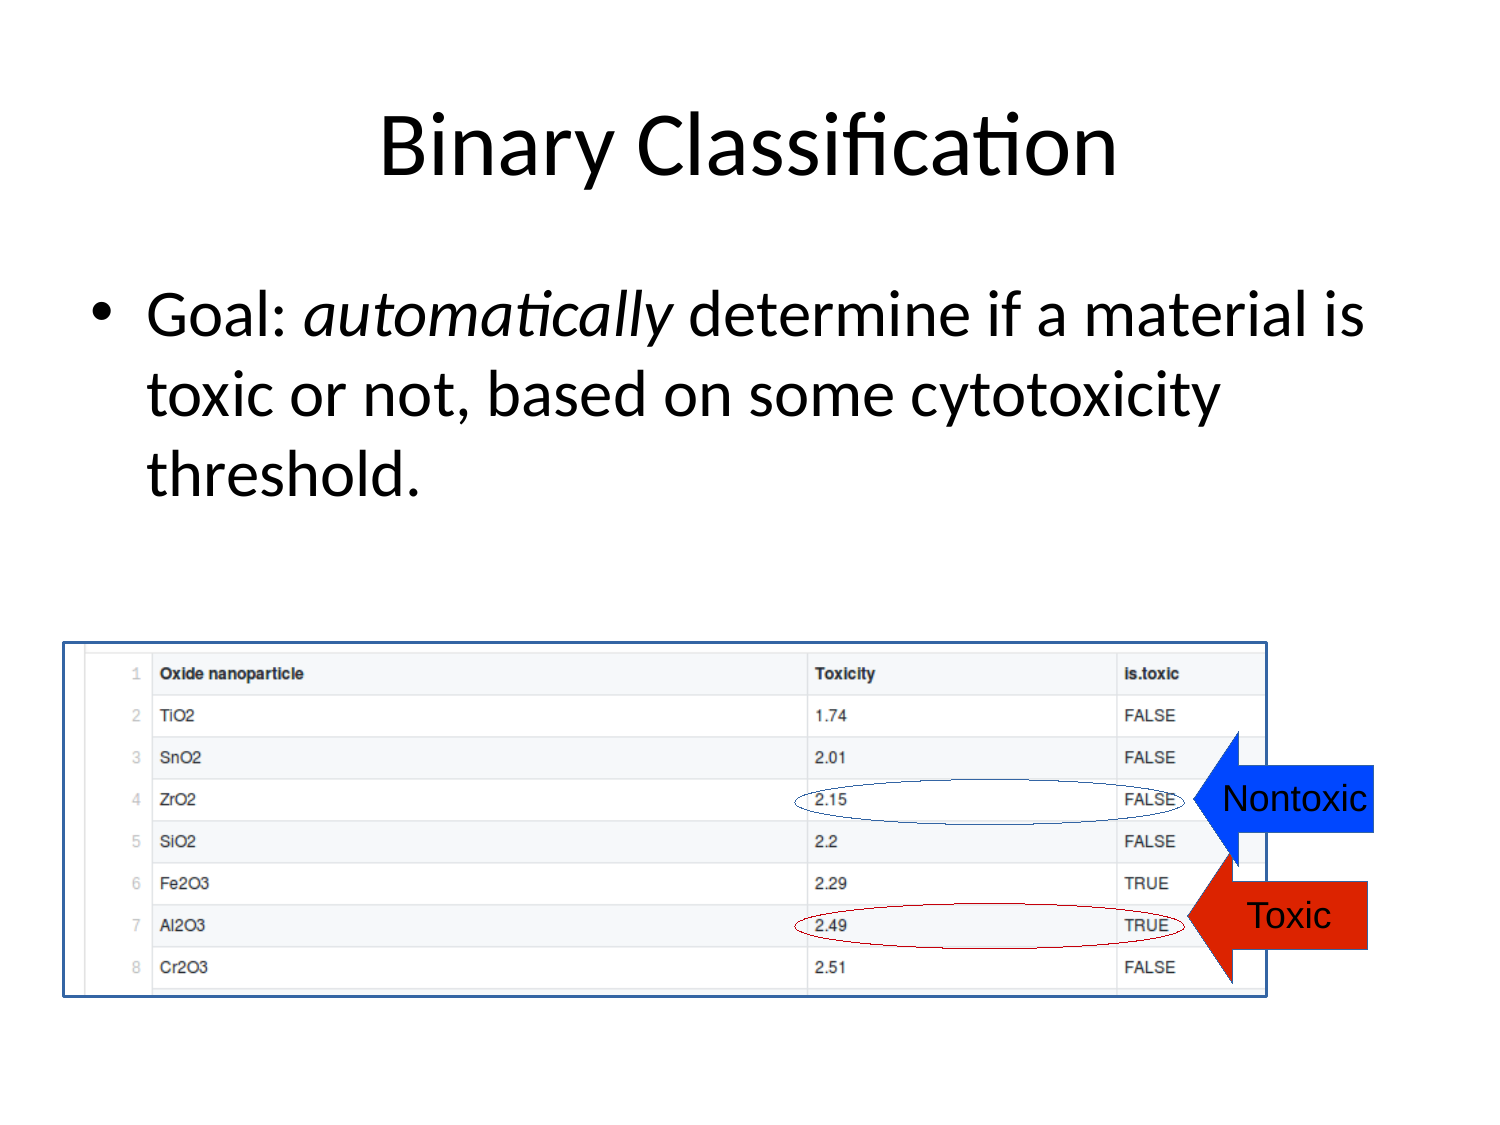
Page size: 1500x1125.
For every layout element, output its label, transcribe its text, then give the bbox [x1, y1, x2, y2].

title Binary Classification [75, 45, 1425, 233]
text_box Toxic [1187, 853, 1368, 984]
list Goal: automatically determine if a material is toxic or not, based on some cytotoxicity threshold. [75, 262, 1425, 1005]
text_box Nontoxic [1193, 731, 1374, 867]
picture [64, 643, 1265, 995]
picture [1233, 833, 1265, 881]
